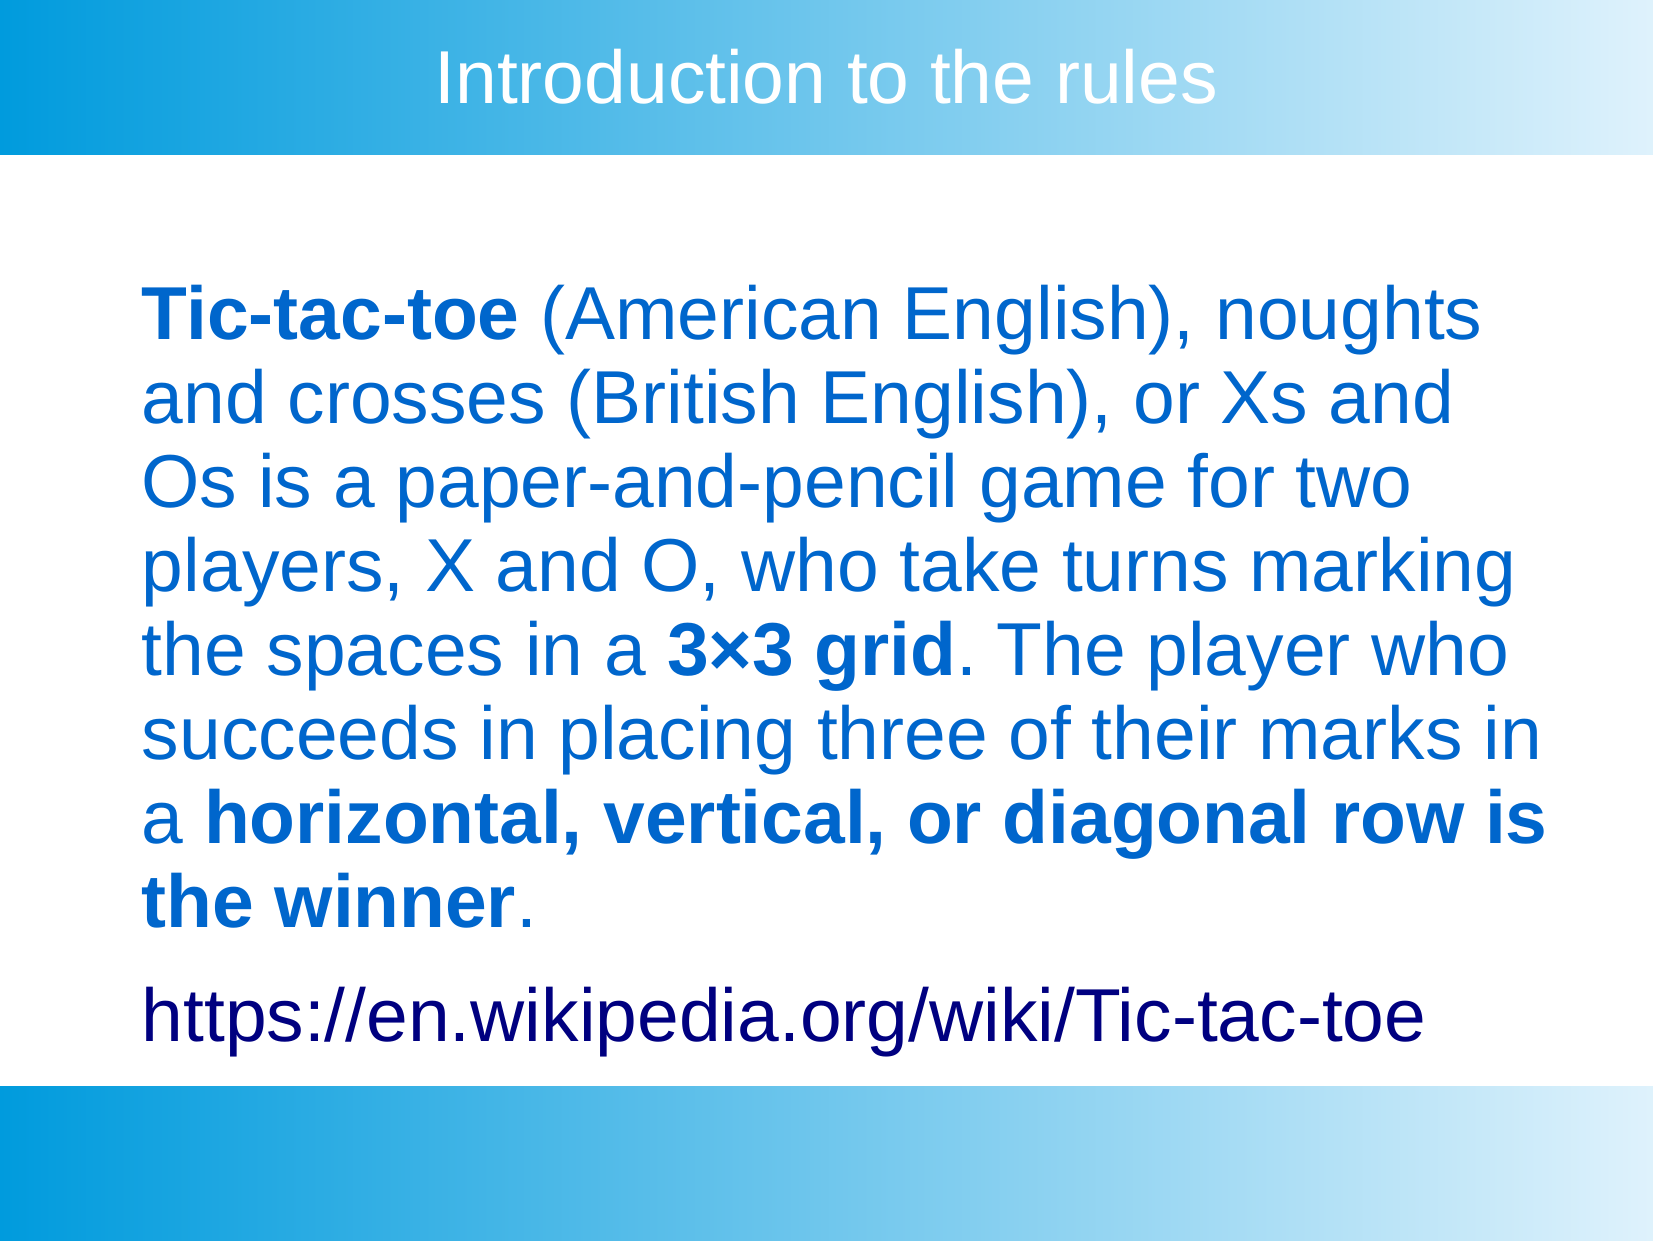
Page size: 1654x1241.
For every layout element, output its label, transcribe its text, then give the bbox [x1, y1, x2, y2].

list Tic-tac-toe (American English), noughts and crosses (British English), or Xs and Os is a paper-and-pencil game for two players, X and O, who take turns marking the spaces in a 3×3 grid. The player who succeeds in placing three of their marks in a horizontal, vertical, or diagonal row is the winner. https://en.wikipedia.org/wiki/Tic-tac-toe [70, 271, 1560, 991]
title Introduction to the rules [82, 25, 1571, 130]
